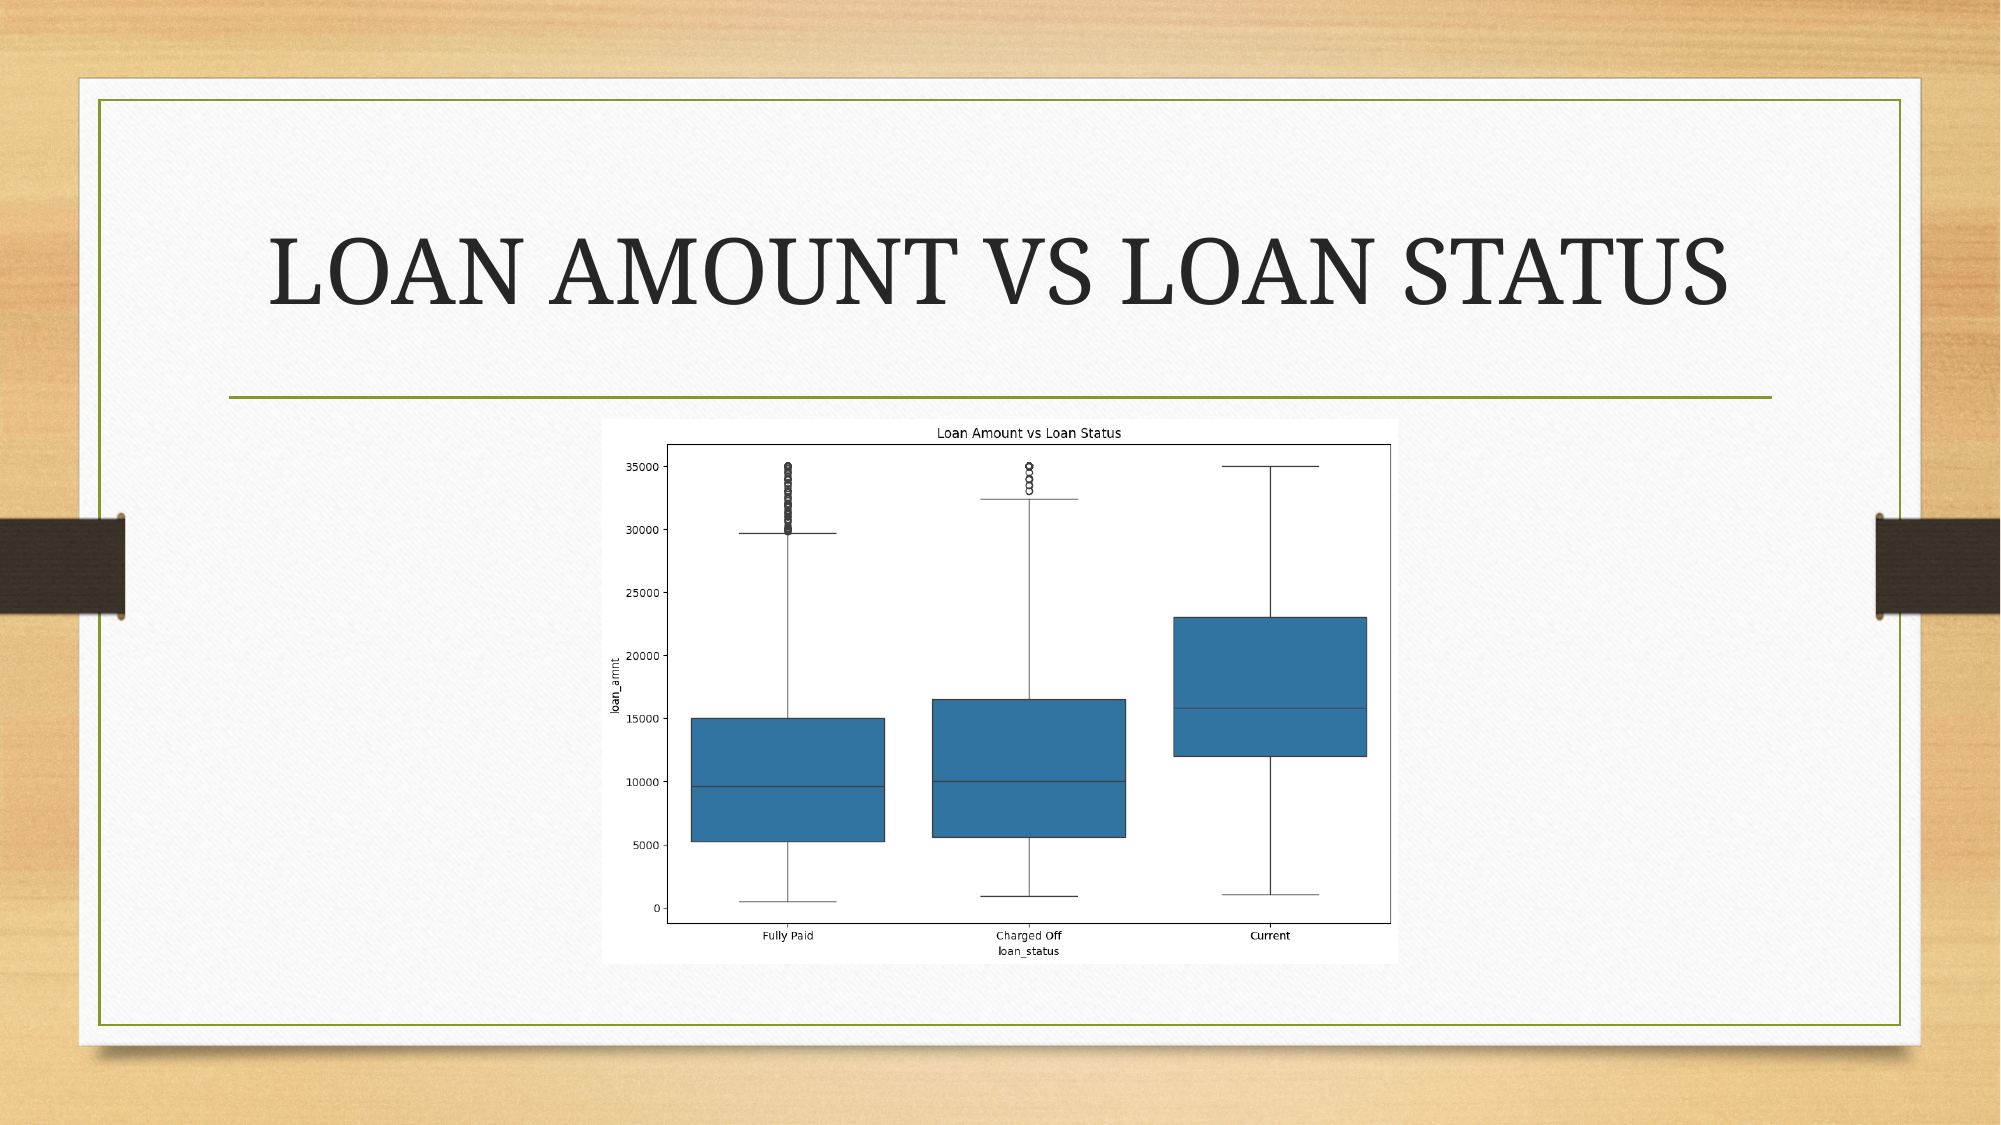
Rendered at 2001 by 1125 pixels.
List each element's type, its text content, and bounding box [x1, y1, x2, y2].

picture [602, 419, 1398, 964]
title LOAN AMOUNT VS LOAN STATUS [212, 161, 1788, 376]
